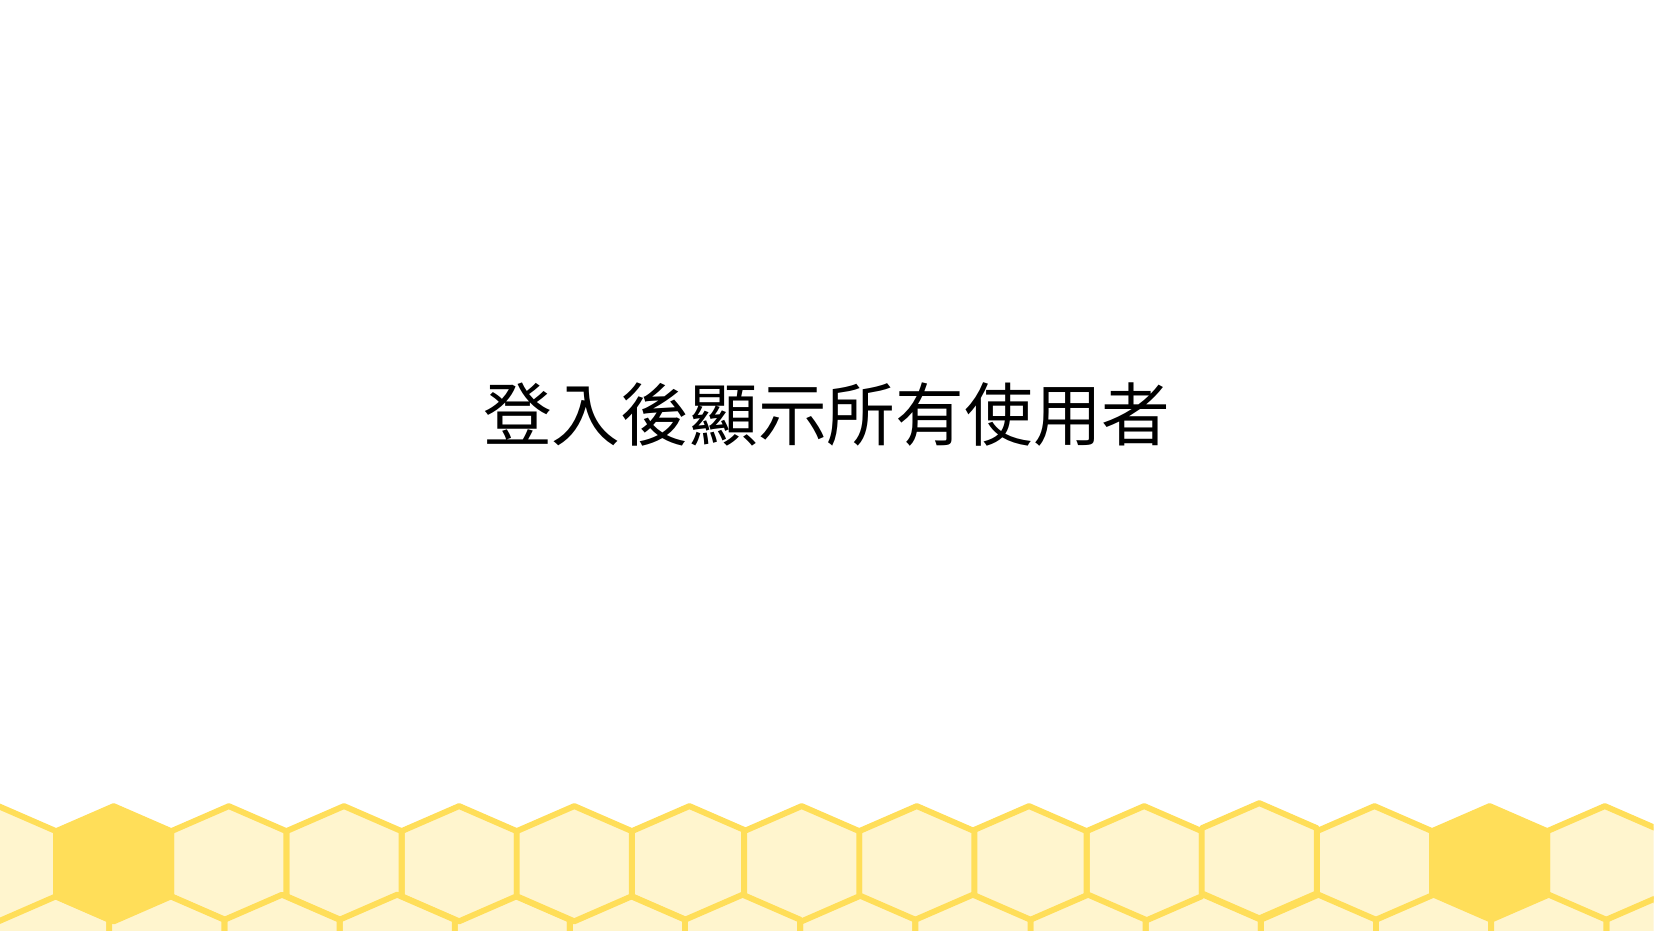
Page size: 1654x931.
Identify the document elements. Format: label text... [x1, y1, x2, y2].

title 登入後顯示所有使用者 [82, 314, 1571, 514]
